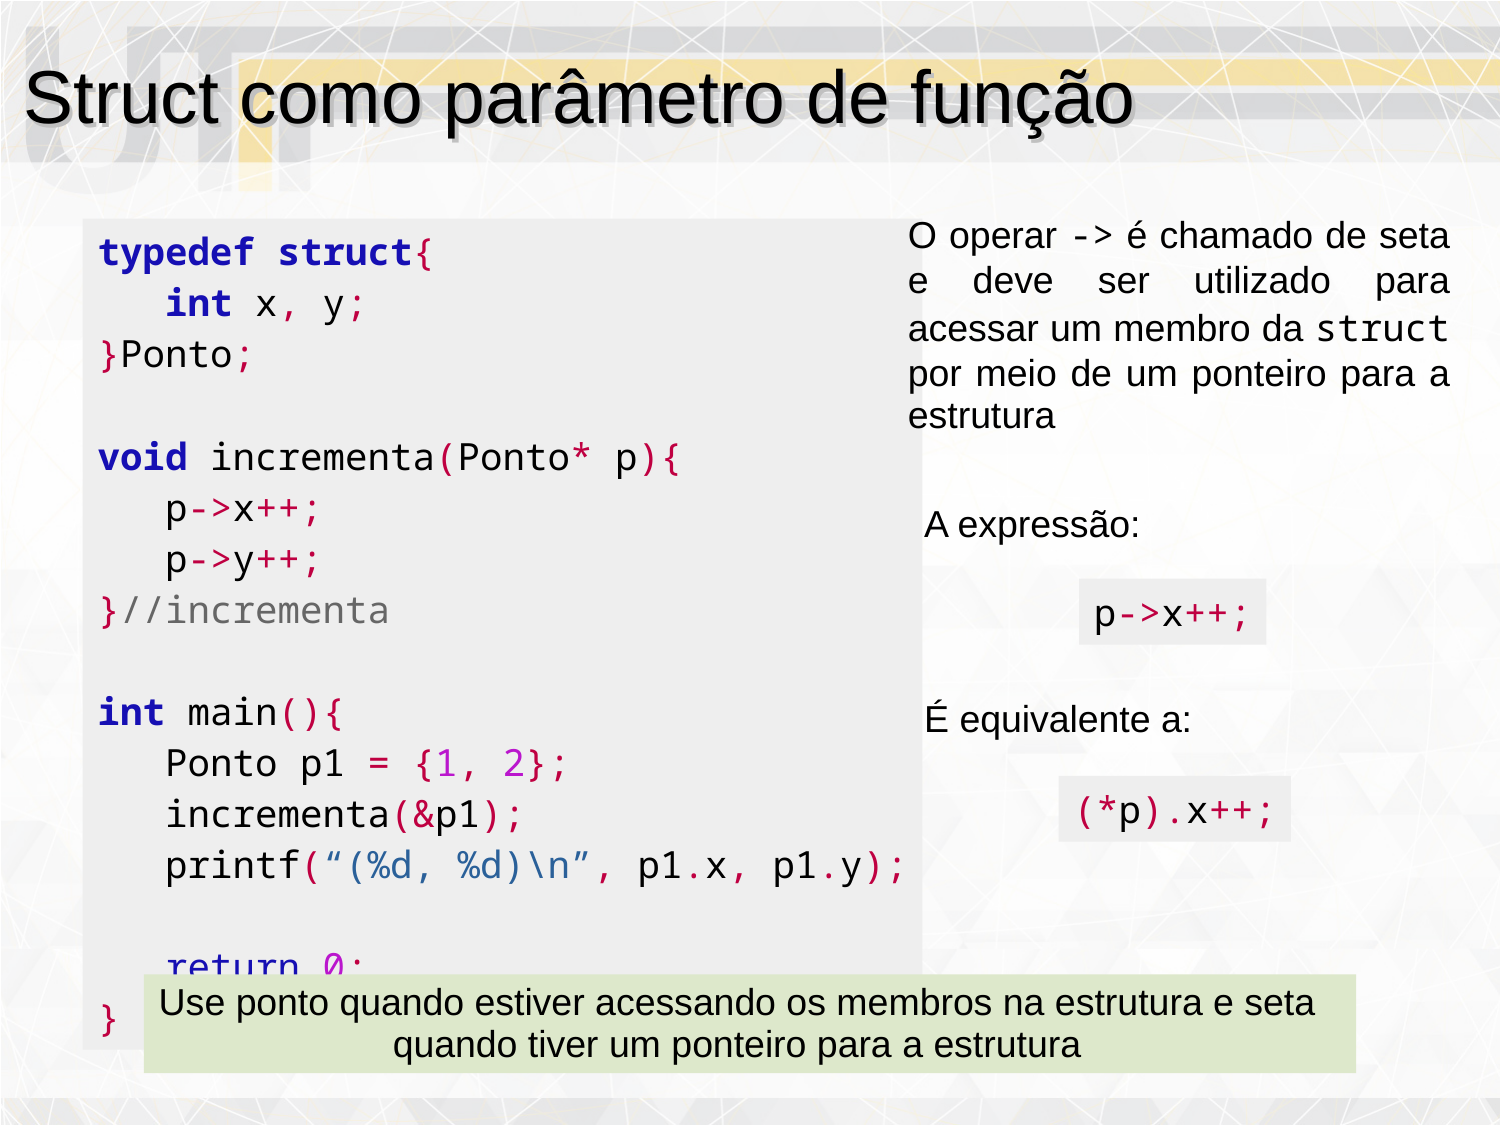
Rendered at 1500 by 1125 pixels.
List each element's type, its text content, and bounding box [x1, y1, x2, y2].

text_box O operar -> é chamado de seta e deve ser utilizado para acessar um membro da struct por meio de um ponteiro para a estrutura [893, 200, 1465, 430]
text_box typedef struct{ int x, y; }Ponto; void incrementa(Ponto* p){ p->x++; p->y++; }//incrementa int main(){ Ponto p1 = {1, 2}; incrementa(&p1); printf(“(%d, %d)\n”, p1.x, p1.y); return 0; } [82, 218, 851, 834]
text_box É equivalente a: [909, 690, 1208, 748]
text_box p->x++; [1079, 578, 1253, 636]
text_box (*p).x++; [1058, 775, 1273, 833]
text_box Use ponto quando estiver acessando os membros na estrutura e seta quando tiver um ponteiro para a estrutura [143, 974, 1357, 1074]
title Struct como parâmetro de função [23, 18, 1489, 178]
text_box A expressão: [909, 496, 1156, 553]
